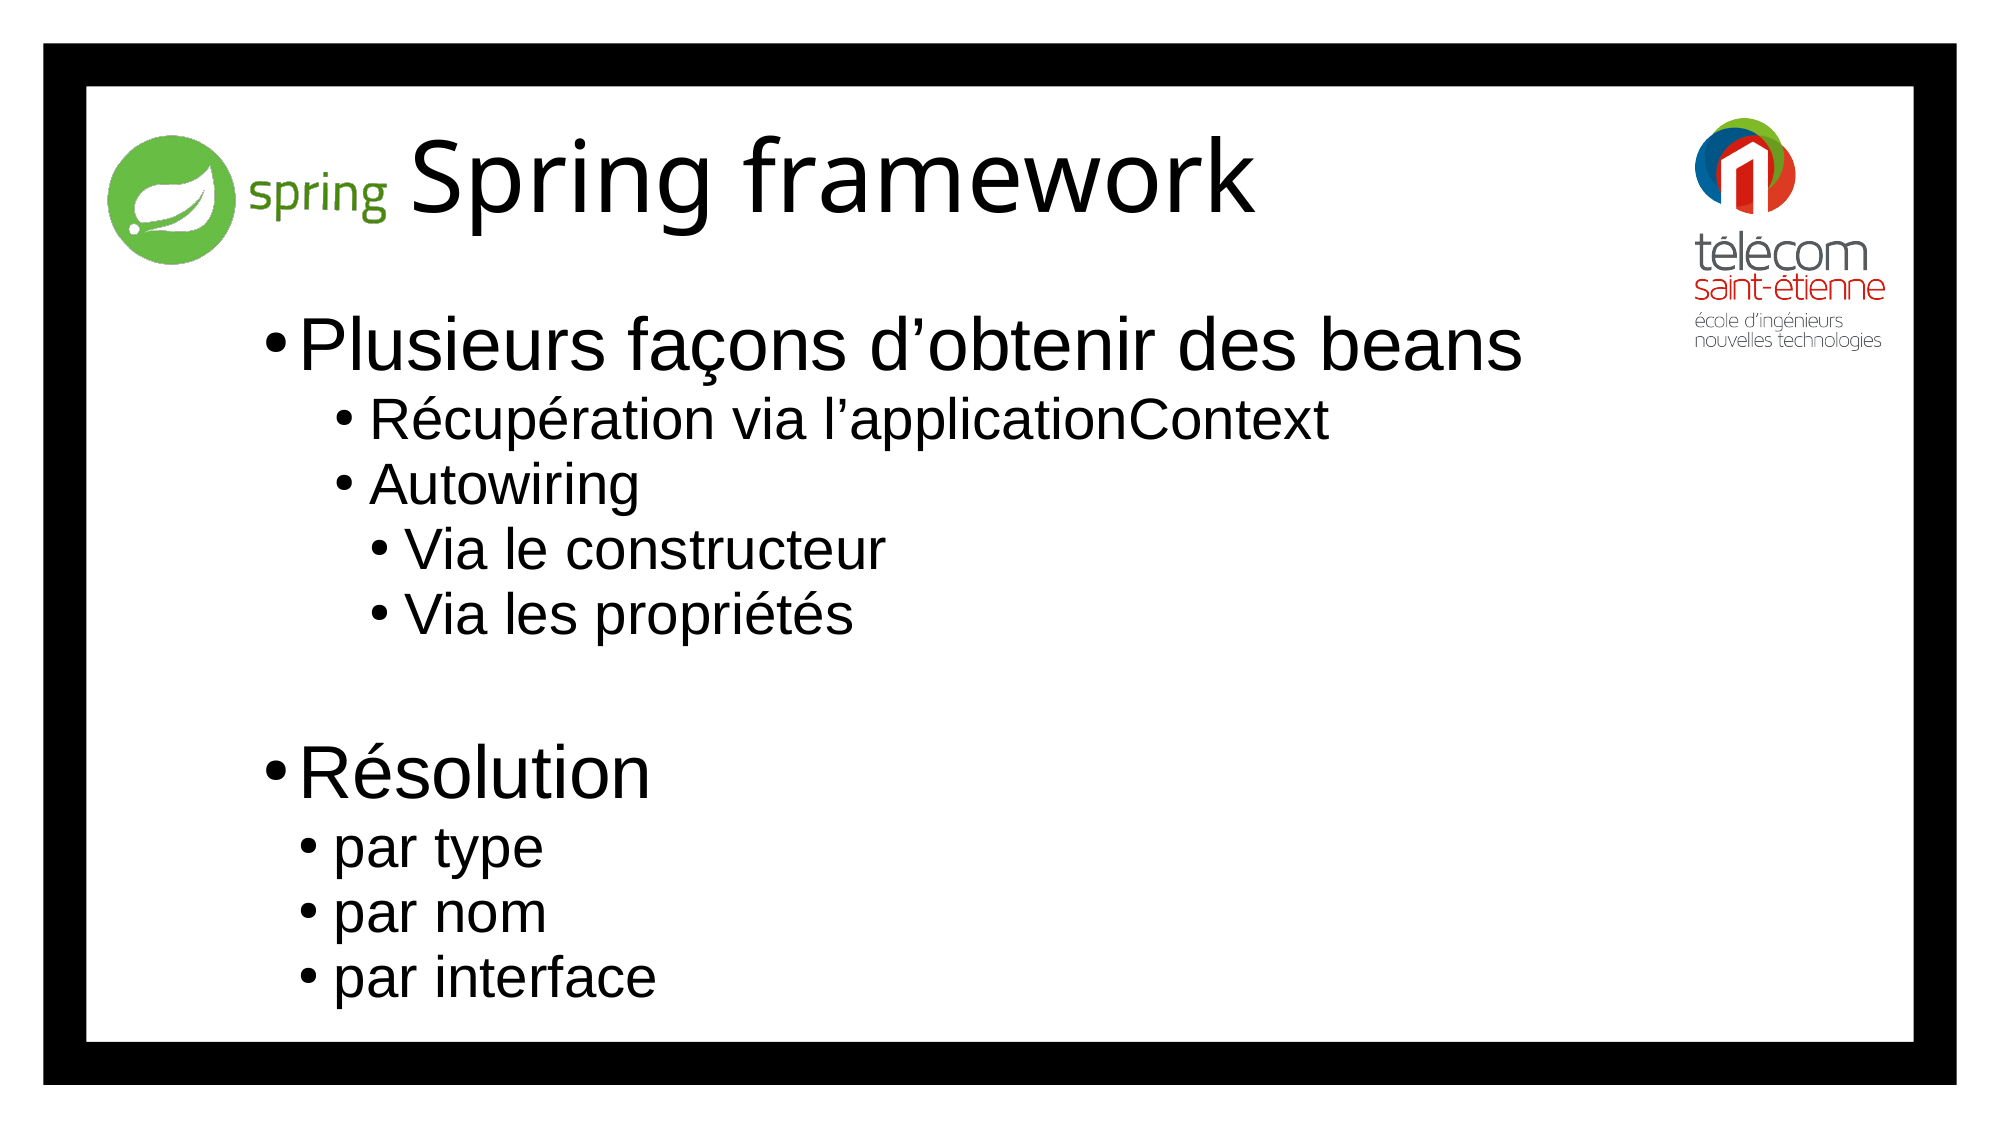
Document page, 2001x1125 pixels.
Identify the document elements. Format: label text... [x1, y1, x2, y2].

picture [1695, 118, 1885, 351]
picture [106, 129, 390, 272]
text_box Plusieurs façons d’obtenir des beans Récupération via l’applicationContext Autowiring Via le constructeur Via les propriétés Résolution par type par nom par interface [248, 295, 1878, 1028]
title Spring framework [389, 105, 1869, 272]
